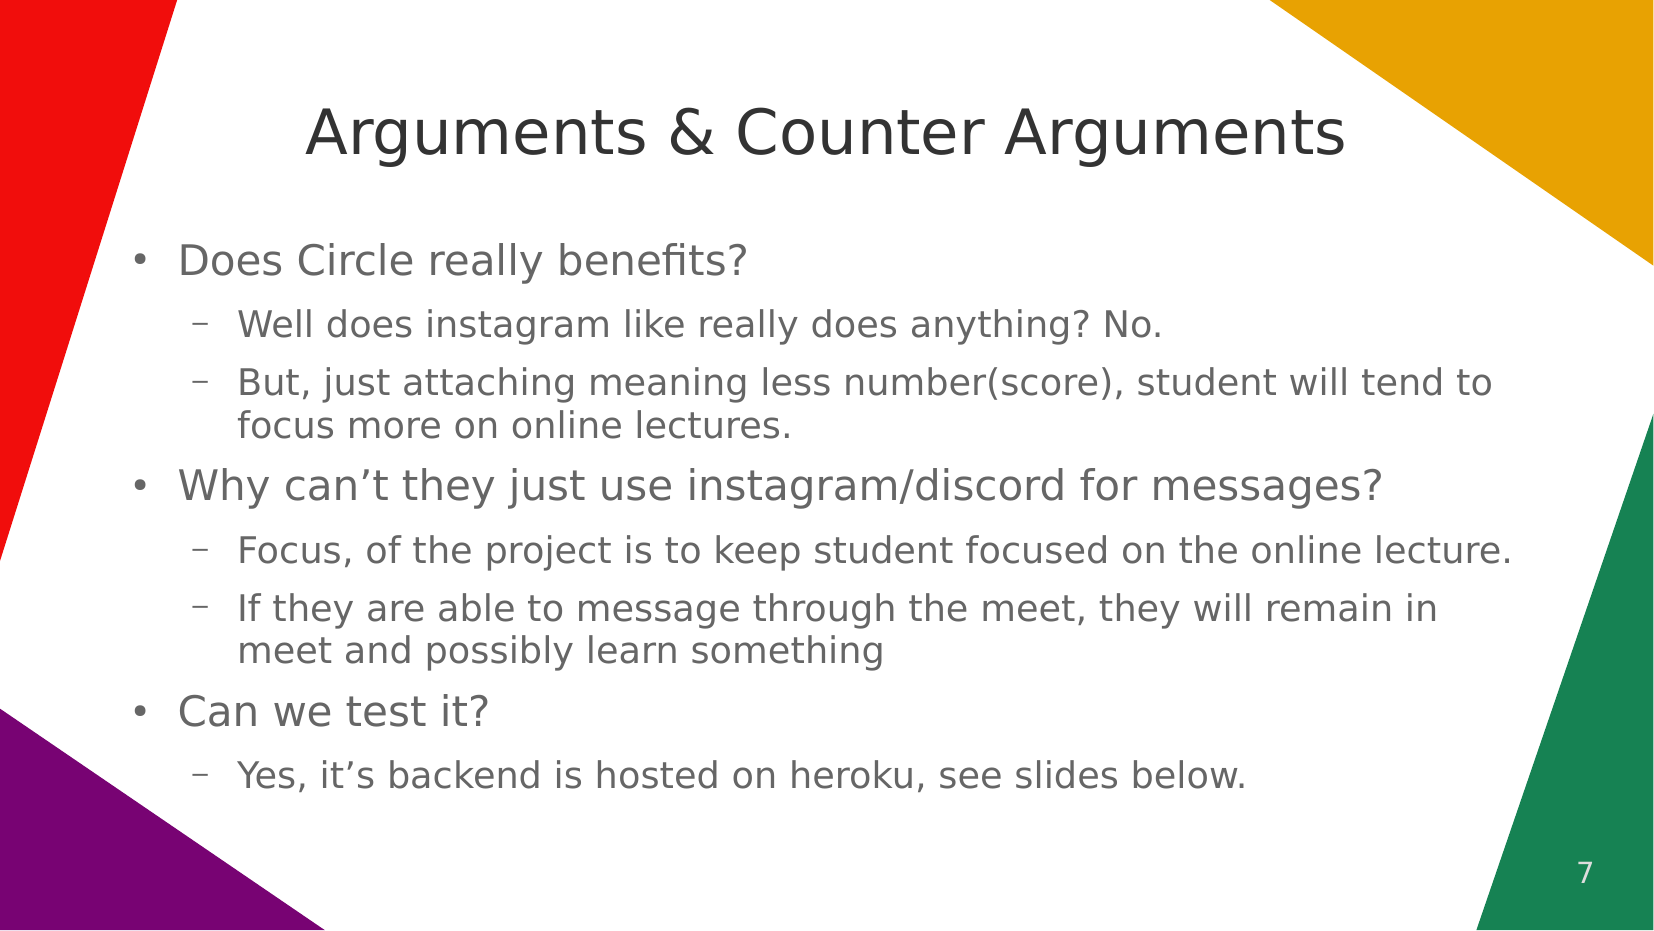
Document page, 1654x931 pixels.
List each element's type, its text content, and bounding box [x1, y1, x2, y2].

title Arguments & Counter Arguments [118, 59, 1536, 207]
list Does Circle really benefits? Well does instagram like really does anything? No. But, just attaching meaning less number(score), student will tend to focus more on online lectures. Why can’t they just use instagram/discord for messages? Focus, of the project is to keep student focused on the online lecture. If they are able to message through the meet, they will remain in meet and possibly learn something Can we test it? Yes, it’s backend is hosted on heroku, see slides below. [118, 236, 1536, 827]
